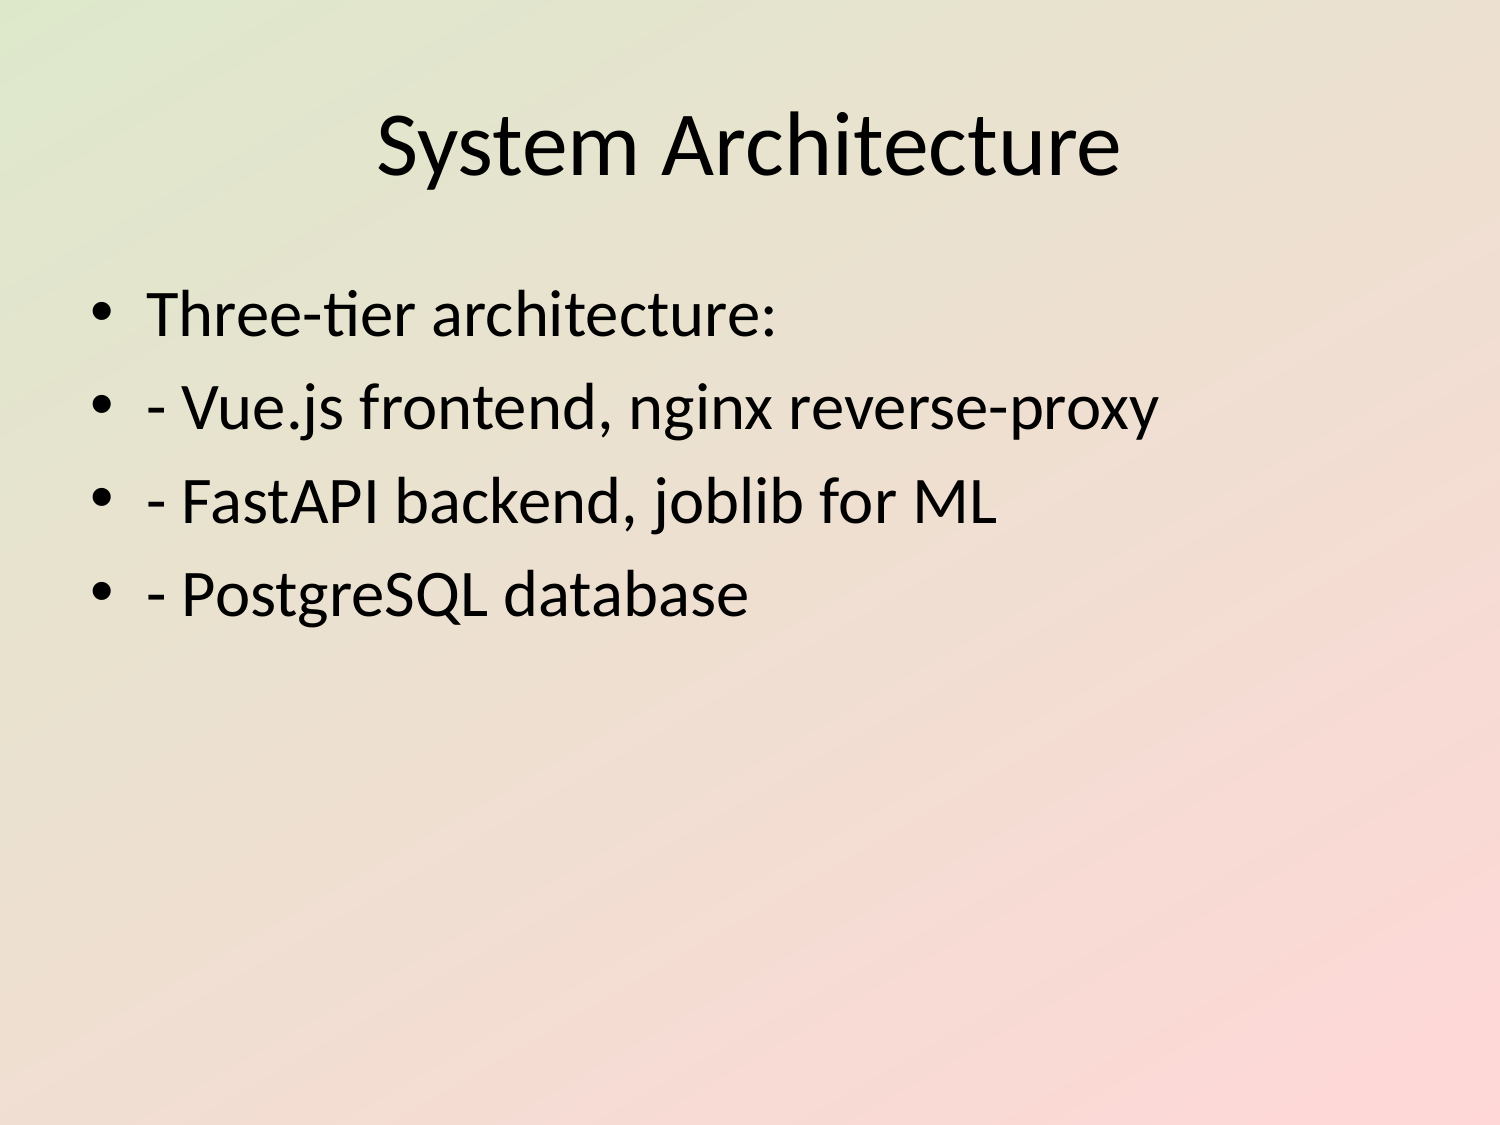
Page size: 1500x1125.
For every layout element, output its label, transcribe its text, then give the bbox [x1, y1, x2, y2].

list Three-tier architecture: - Vue.js frontend, nginx reverse-proxy - FastAPI backend, joblib for ML - PostgreSQL database [75, 262, 1425, 1005]
title System Architecture [75, 45, 1425, 233]
